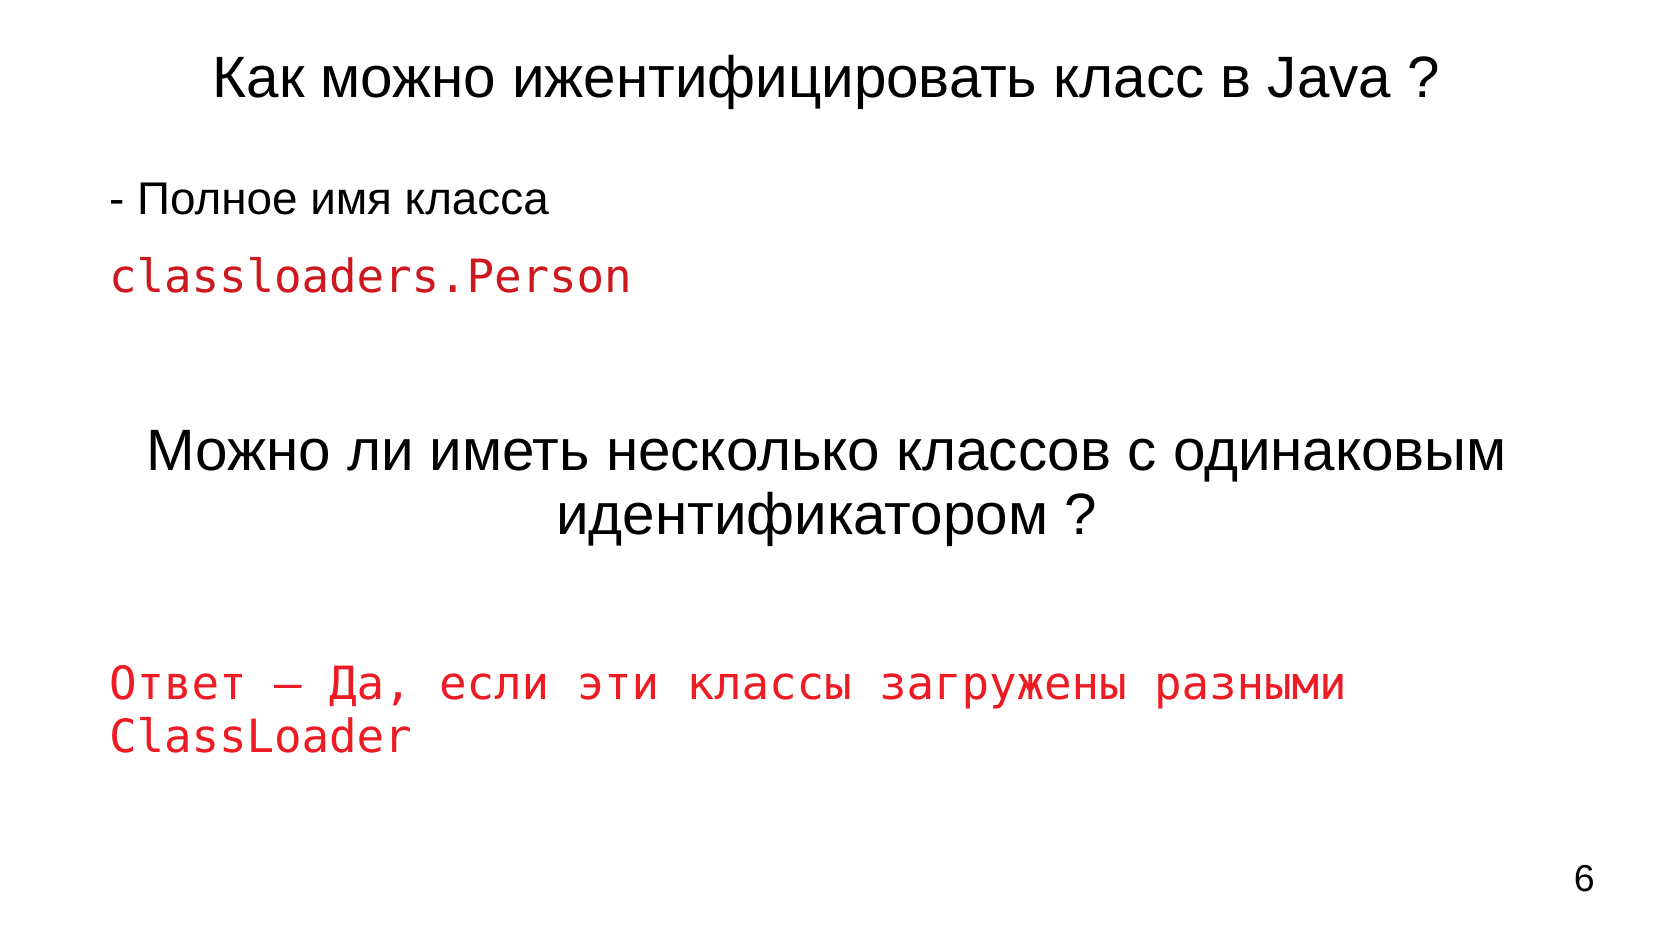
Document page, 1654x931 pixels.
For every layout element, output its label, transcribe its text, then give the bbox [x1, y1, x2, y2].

text_box 6 [1559, 850, 1642, 908]
text_box Ответ — Да, если эти классы загружены разными ClassLoader [94, 649, 1548, 772]
text_box Как можно ижентифицировать класс в Java ? [147, 37, 1506, 142]
text_box Можно ли иметь несколько классов с одинаковым идентификатором ? [64, 409, 1589, 555]
text_box - Полное имя класса [94, 165, 1548, 232]
text_box classloaders.Person [94, 242, 1548, 311]
